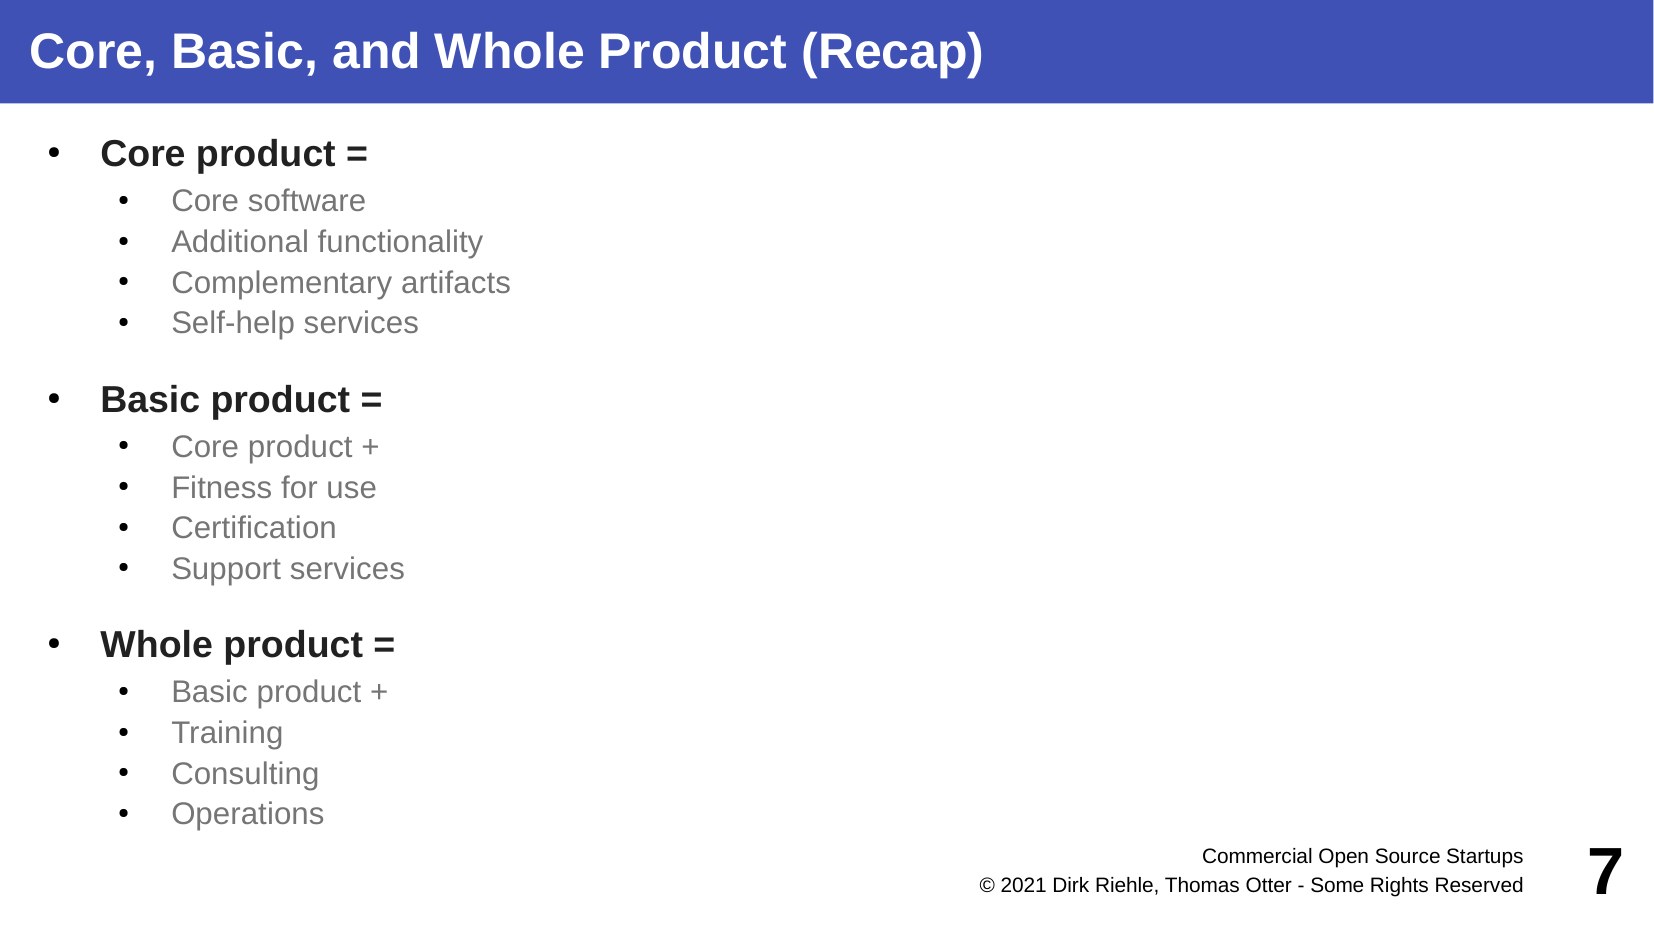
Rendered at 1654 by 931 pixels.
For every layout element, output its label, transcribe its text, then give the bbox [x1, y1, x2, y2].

title Core, Basic, and Whole Product (Recap) [0, 0, 1654, 104]
list Core product = Core software Additional functionality Complementary artifacts Self-help services Basic product = Core product + Fitness for use Certification Support services Whole product = Basic product + Training Consulting Operations [29, 132, 1625, 813]
